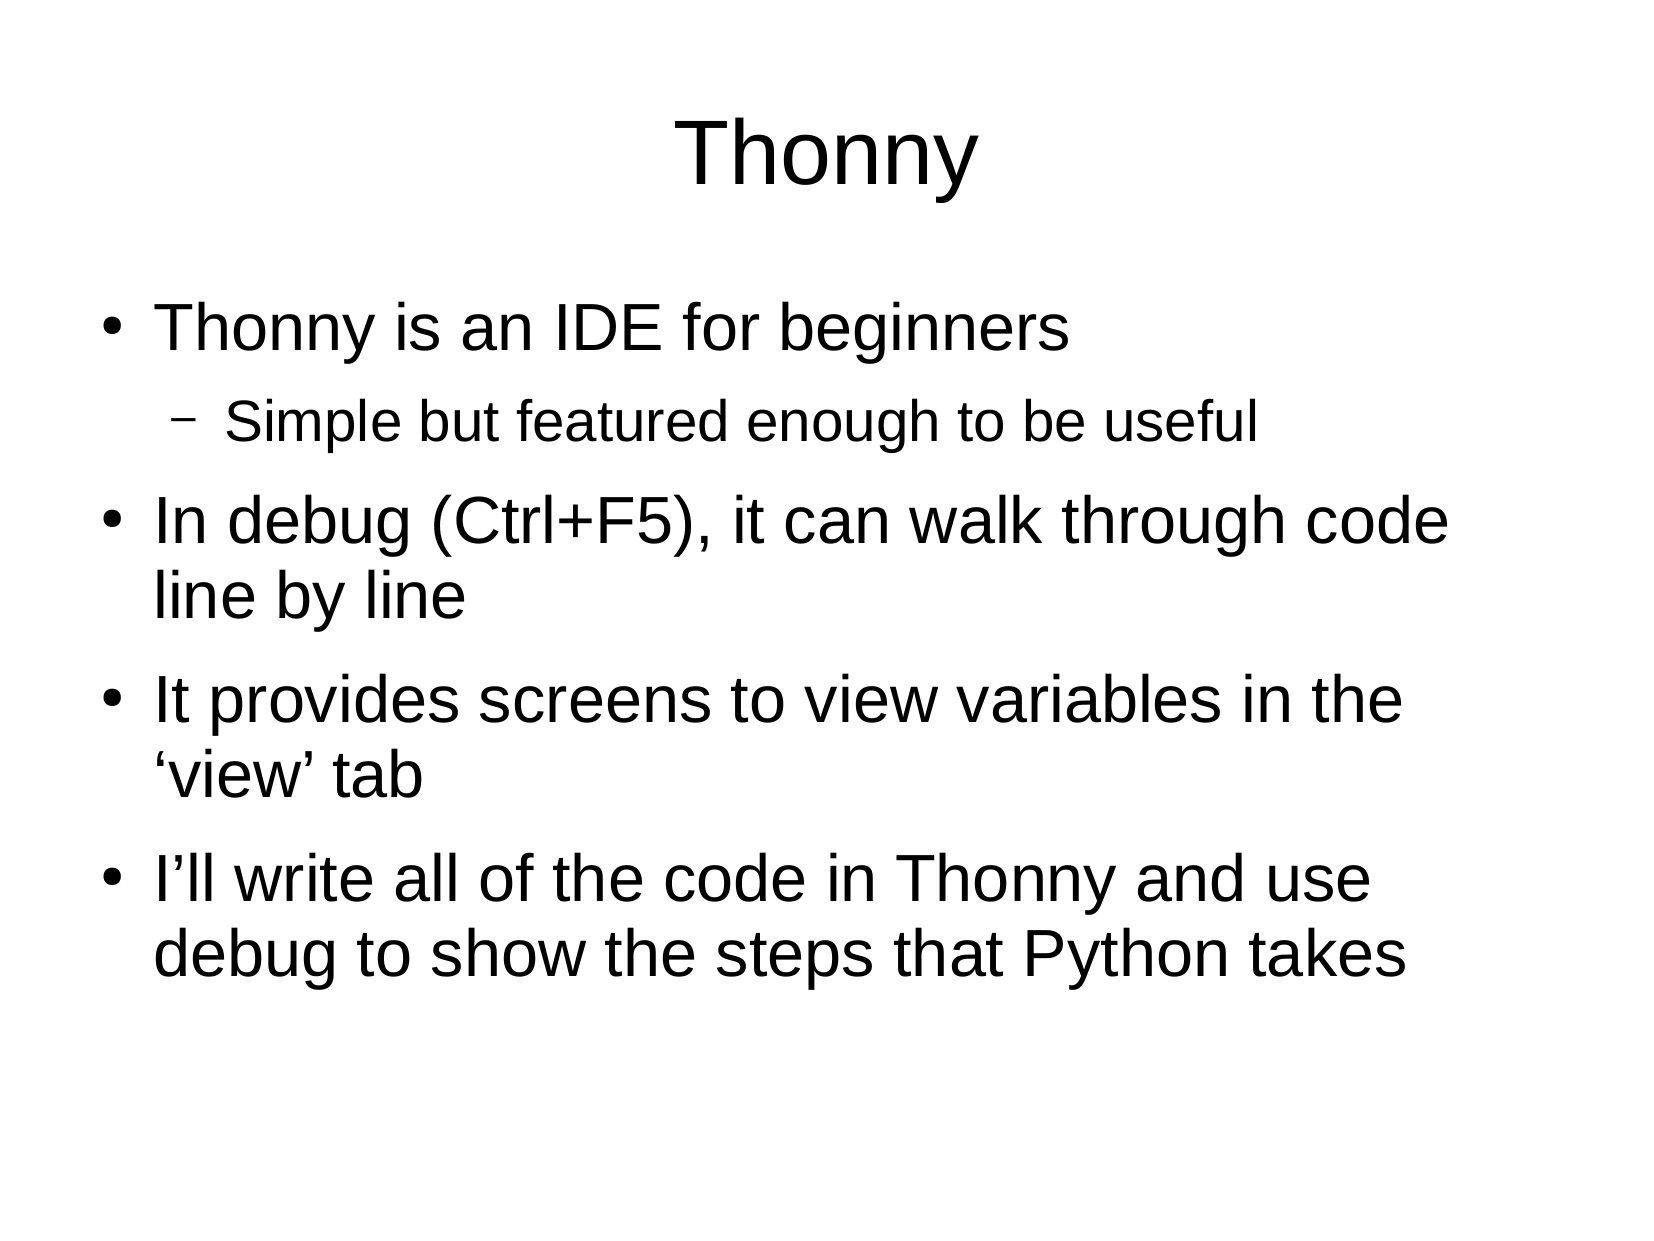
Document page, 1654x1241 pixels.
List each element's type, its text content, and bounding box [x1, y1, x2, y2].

title Thonny [82, 49, 1571, 257]
list Thonny is an IDE for beginners Simple but featured enough to be useful In debug (Ctrl+F5), it can walk through code line by line It provides screens to view variables in the ‘view’ tab I’ll write all of the code in Thonny and use debug to show the steps that Python takes [82, 290, 1571, 1010]
